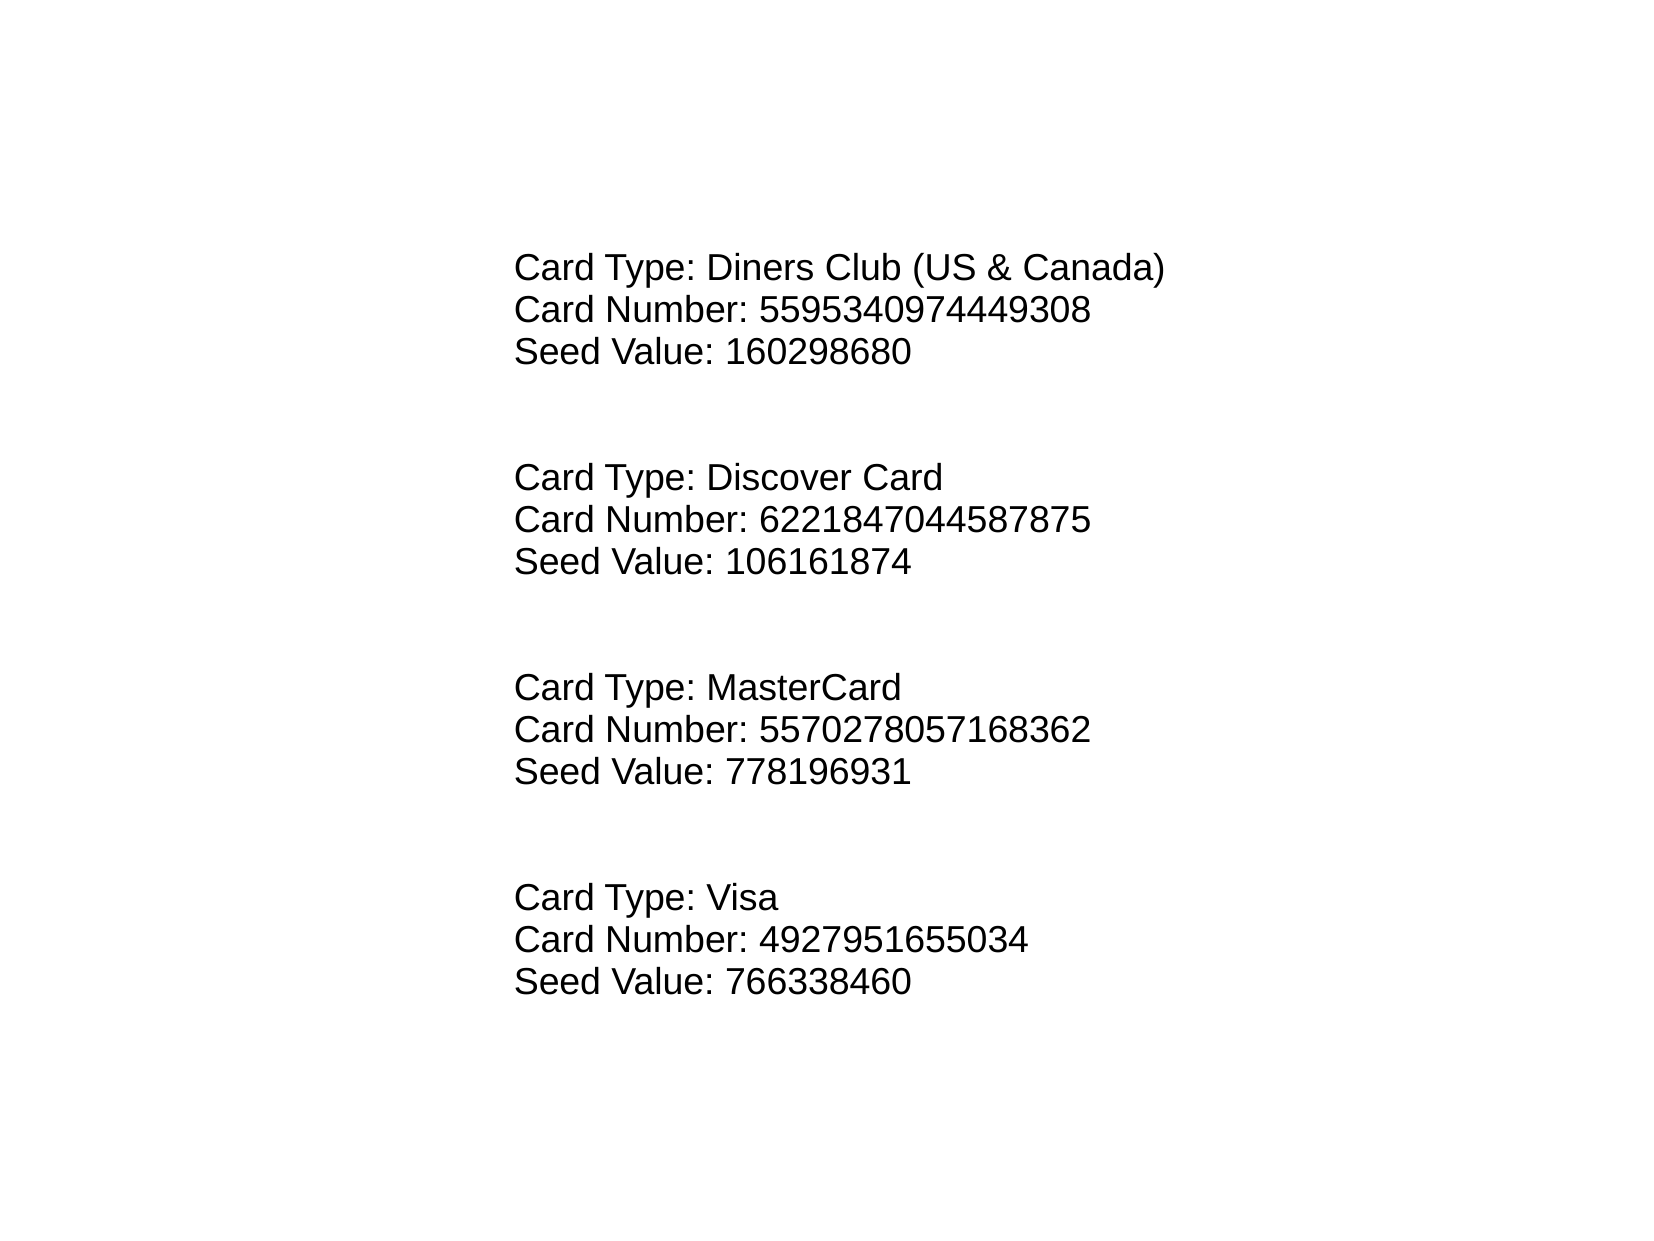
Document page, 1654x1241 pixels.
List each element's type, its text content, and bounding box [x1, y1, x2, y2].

text_box Card Type: Diners Club (US & Canada) Card Number: 5595340974449308 Seed Value: 160298680 Card Type: Discover Card Card Number: 6221847044587875 Seed Value: 106161874 Card Type: MasterCard Card Number: 5570278057168362 Seed Value: 778196931 Card Type: Visa Card Number: 4927951655034 Seed Value: 766338460 [498, 239, 1181, 1011]
